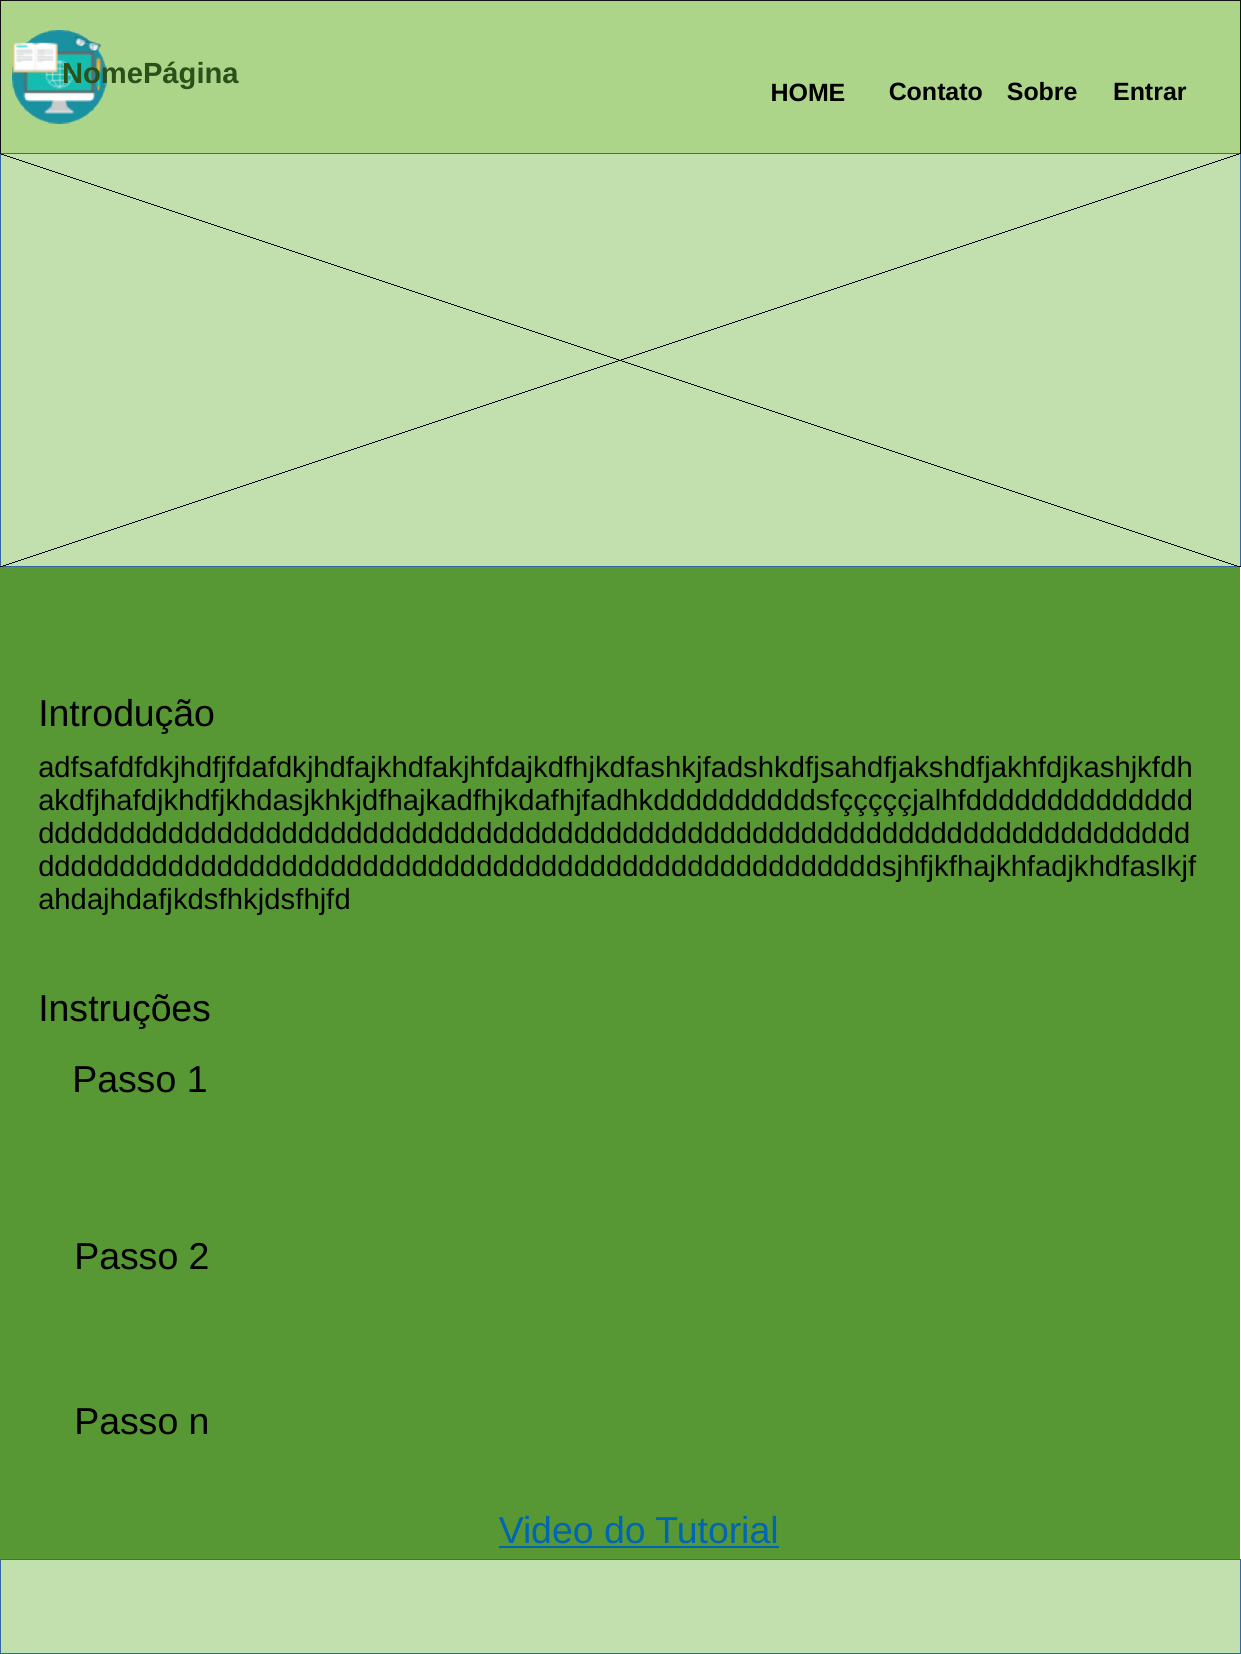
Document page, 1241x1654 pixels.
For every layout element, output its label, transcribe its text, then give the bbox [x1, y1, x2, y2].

text_box Passo n [59, 1393, 225, 1451]
text_box NomePágina [47, 49, 260, 130]
picture [12, 30, 107, 125]
text_box Entrar [1098, 70, 1229, 142]
text_box [0, 0, 1241, 567]
text_box Sobre [992, 70, 1098, 142]
text_box Passo 1 [57, 1051, 223, 1108]
text_box [0, 1559, 1241, 1654]
text_box HOME [755, 70, 863, 114]
text_box Introdução [23, 685, 231, 742]
text_box Passo 2 [59, 1228, 225, 1286]
text_box Contato [874, 70, 992, 142]
text_box adfsafdfdkjhdfjfdafdkjhdfajkhdfakjhfdajkdfhjkdfashkjfadshkdfjsahdfjakshdfjakhfdjkashjkfdhakdfjhafdjkhdfjkhdasjkhkjdfhajkadfhjkdafhjfadhkddddddddddsfçççççjalhfdddddddddddddddddddddddddddddddddddddddddddddddddddddddddddddddddddddddddddddddddddddddddddddddddddddddddddddddddddddddddddddddddddddddddsjhfjkfhajkhfadjkhdfaslkjfahdajhdafjkdsfhkjdsfhjfd [23, 744, 1223, 931]
text_box Video do Tutorial [484, 1502, 804, 1560]
text_box Instruções [23, 980, 227, 1038]
